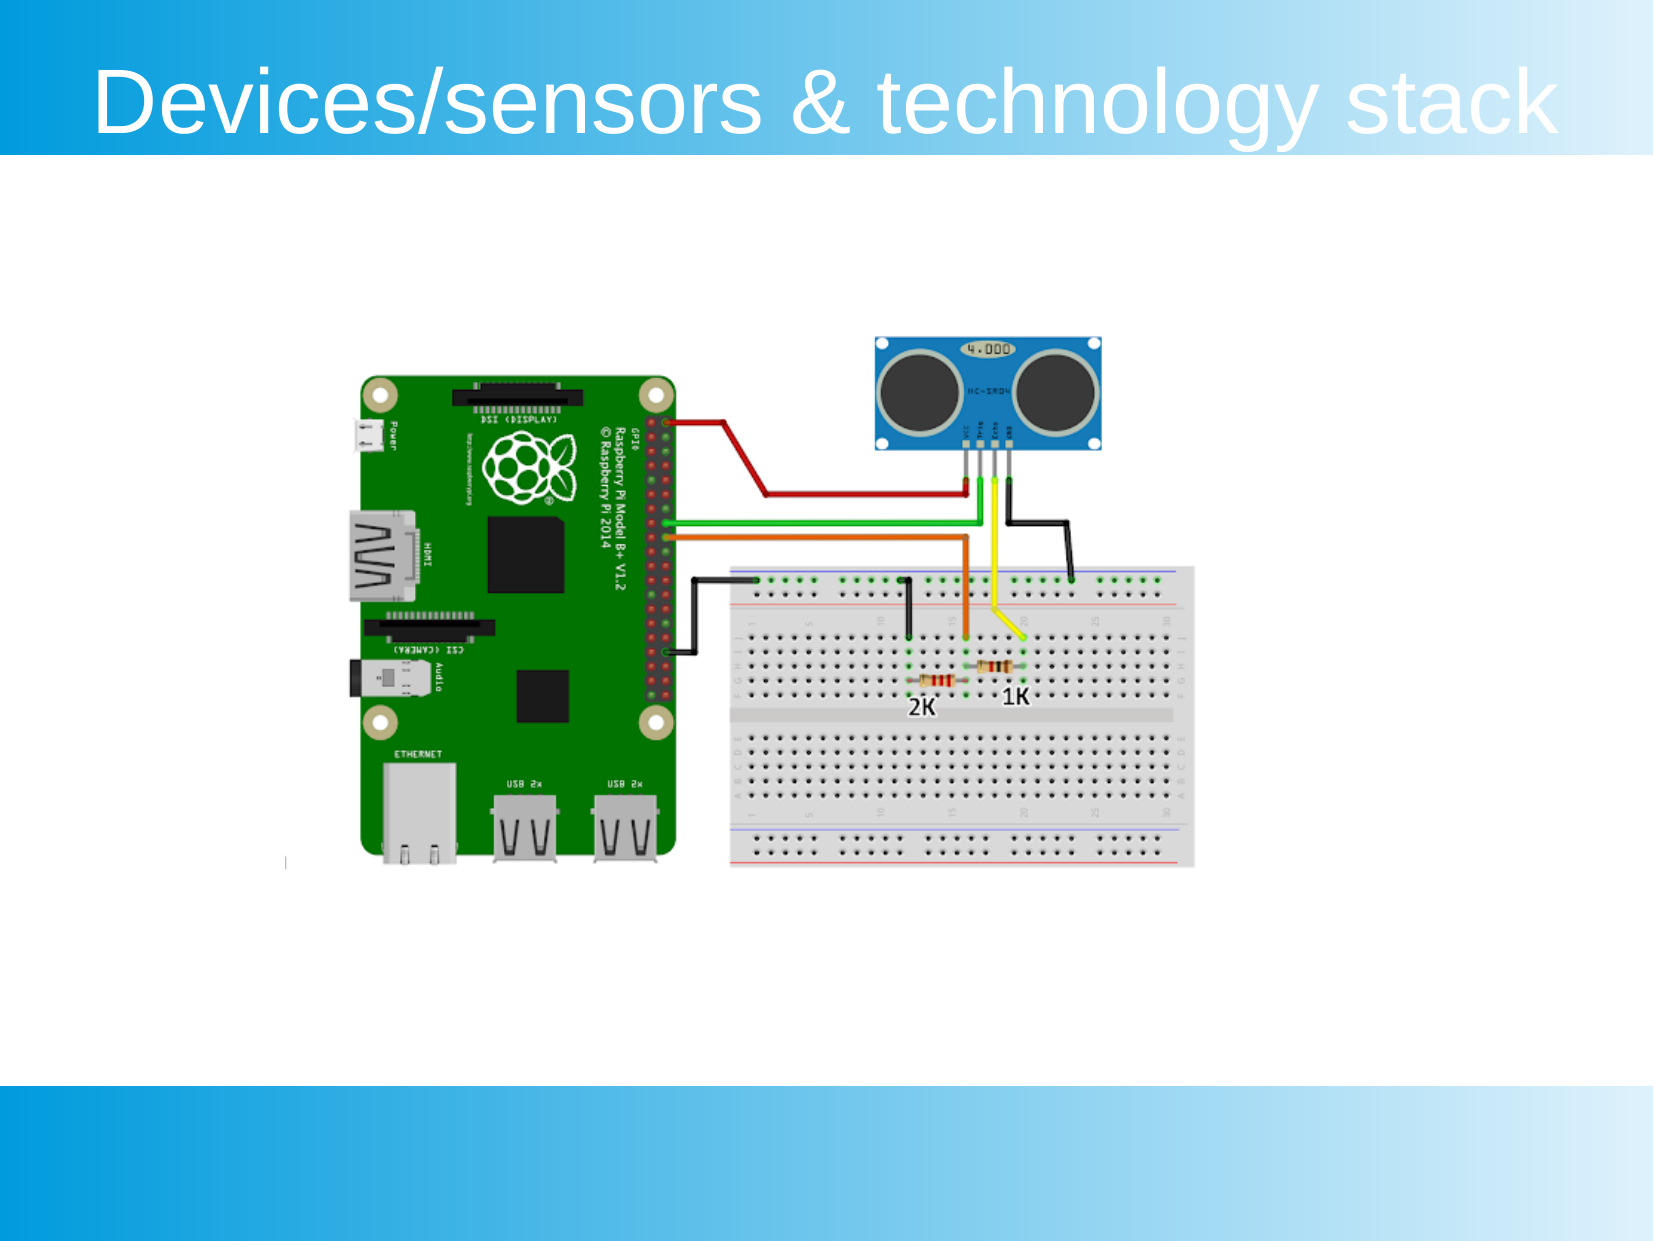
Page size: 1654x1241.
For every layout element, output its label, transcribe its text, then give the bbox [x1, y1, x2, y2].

picture [285, 329, 1234, 880]
title Devices/sensors & technology stack [82, 49, 1571, 155]
